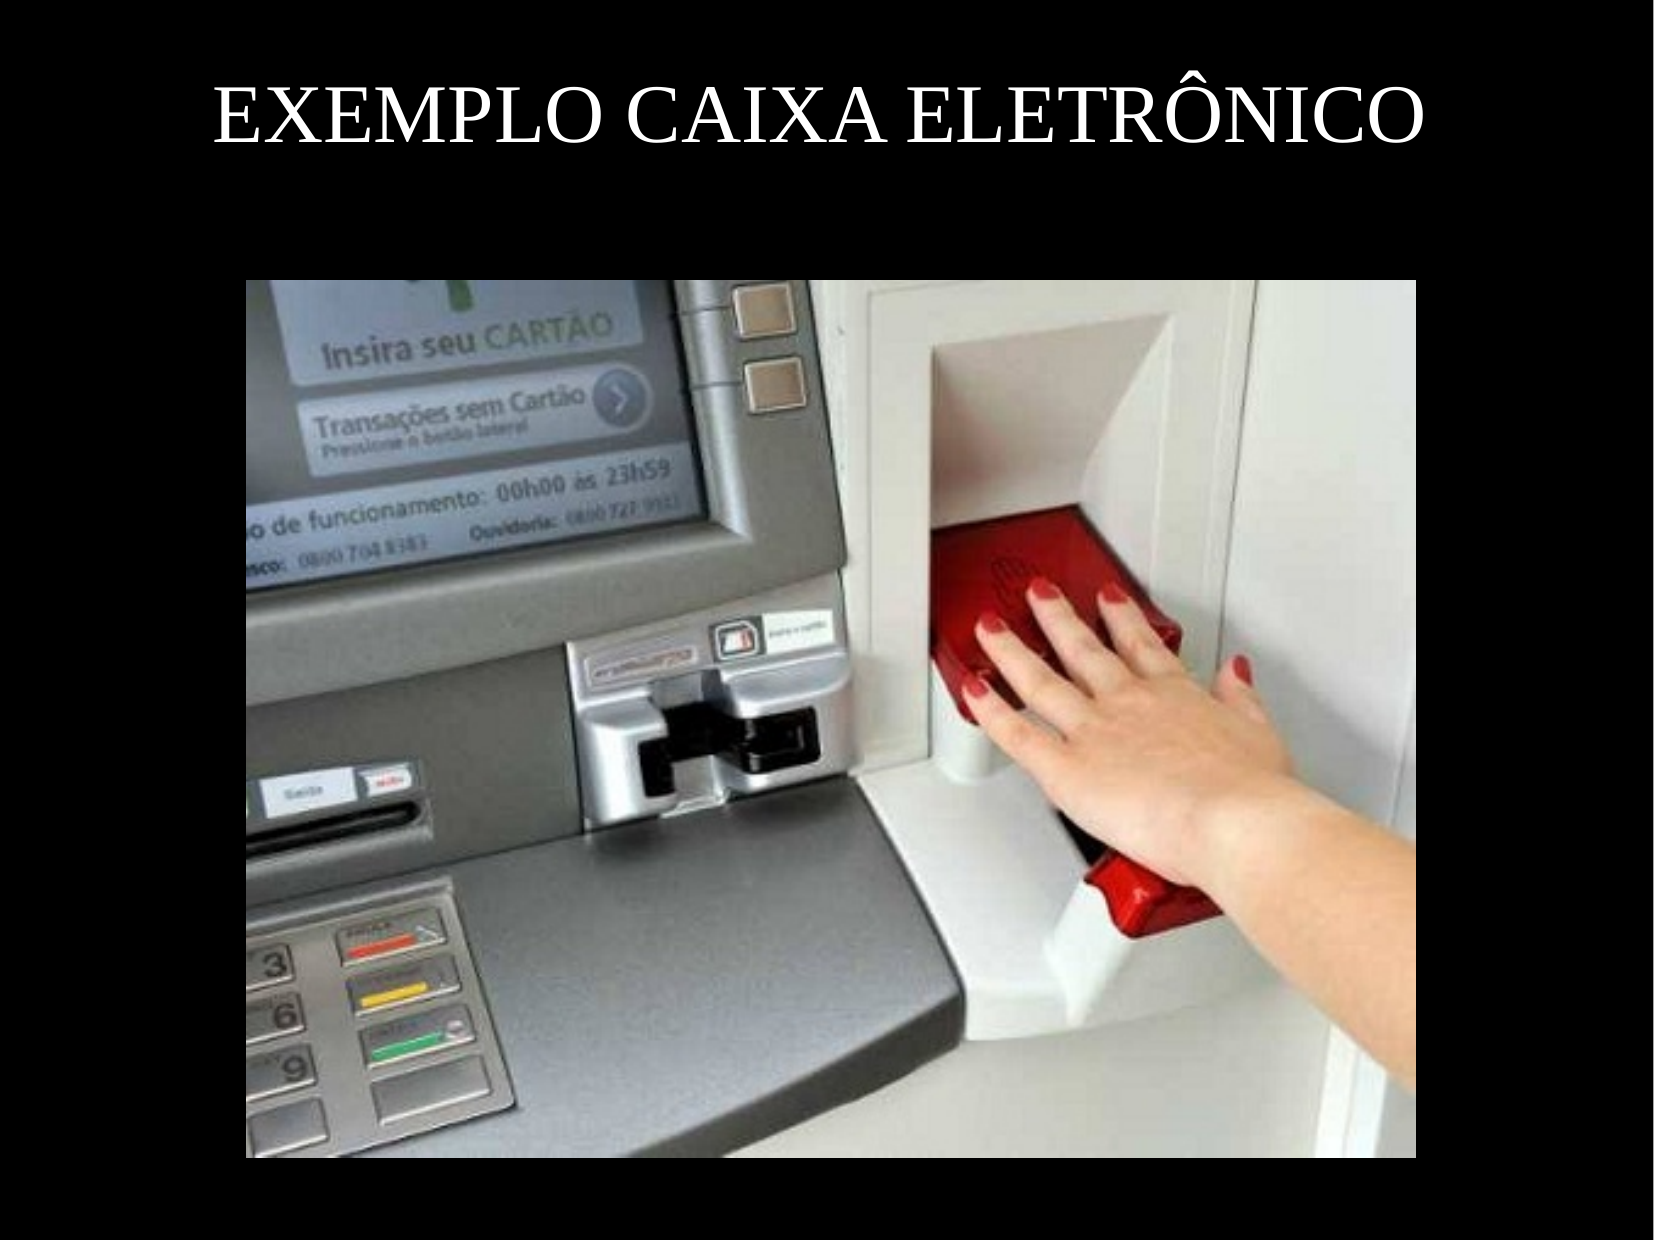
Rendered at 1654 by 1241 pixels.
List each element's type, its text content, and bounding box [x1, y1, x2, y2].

text_box EXEMPLO CAIXA ELETRÔNICO [135, 60, 1507, 352]
picture [246, 280, 1416, 1158]
